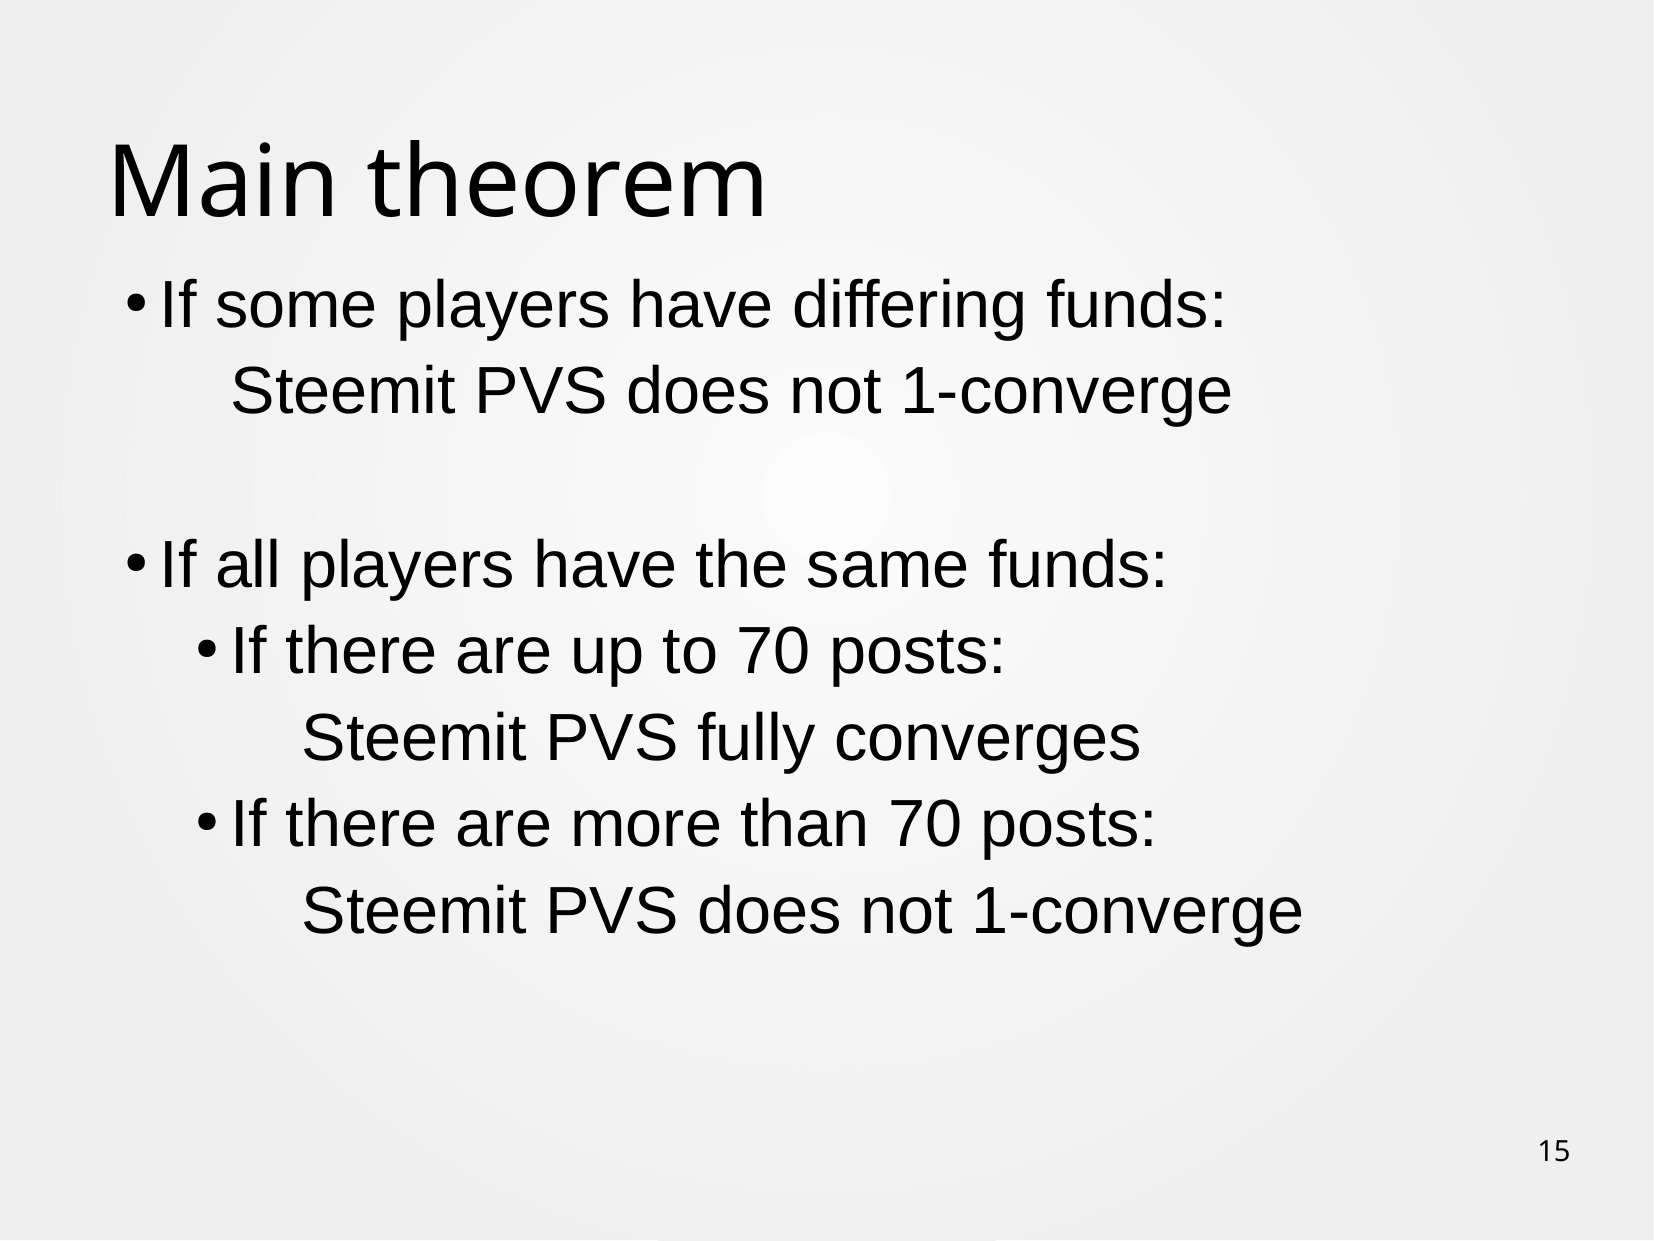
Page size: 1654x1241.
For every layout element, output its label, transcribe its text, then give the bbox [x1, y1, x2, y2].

title Main theorem [106, 124, 1586, 246]
text_box If some players have differing funds: Steemit PVS does not 1-converge If all players have the same funds: If there are up to 70 posts: Steemit PVS fully converges If there are more than 70 posts: Steemit PVS does not 1-converge [109, 259, 1519, 1037]
